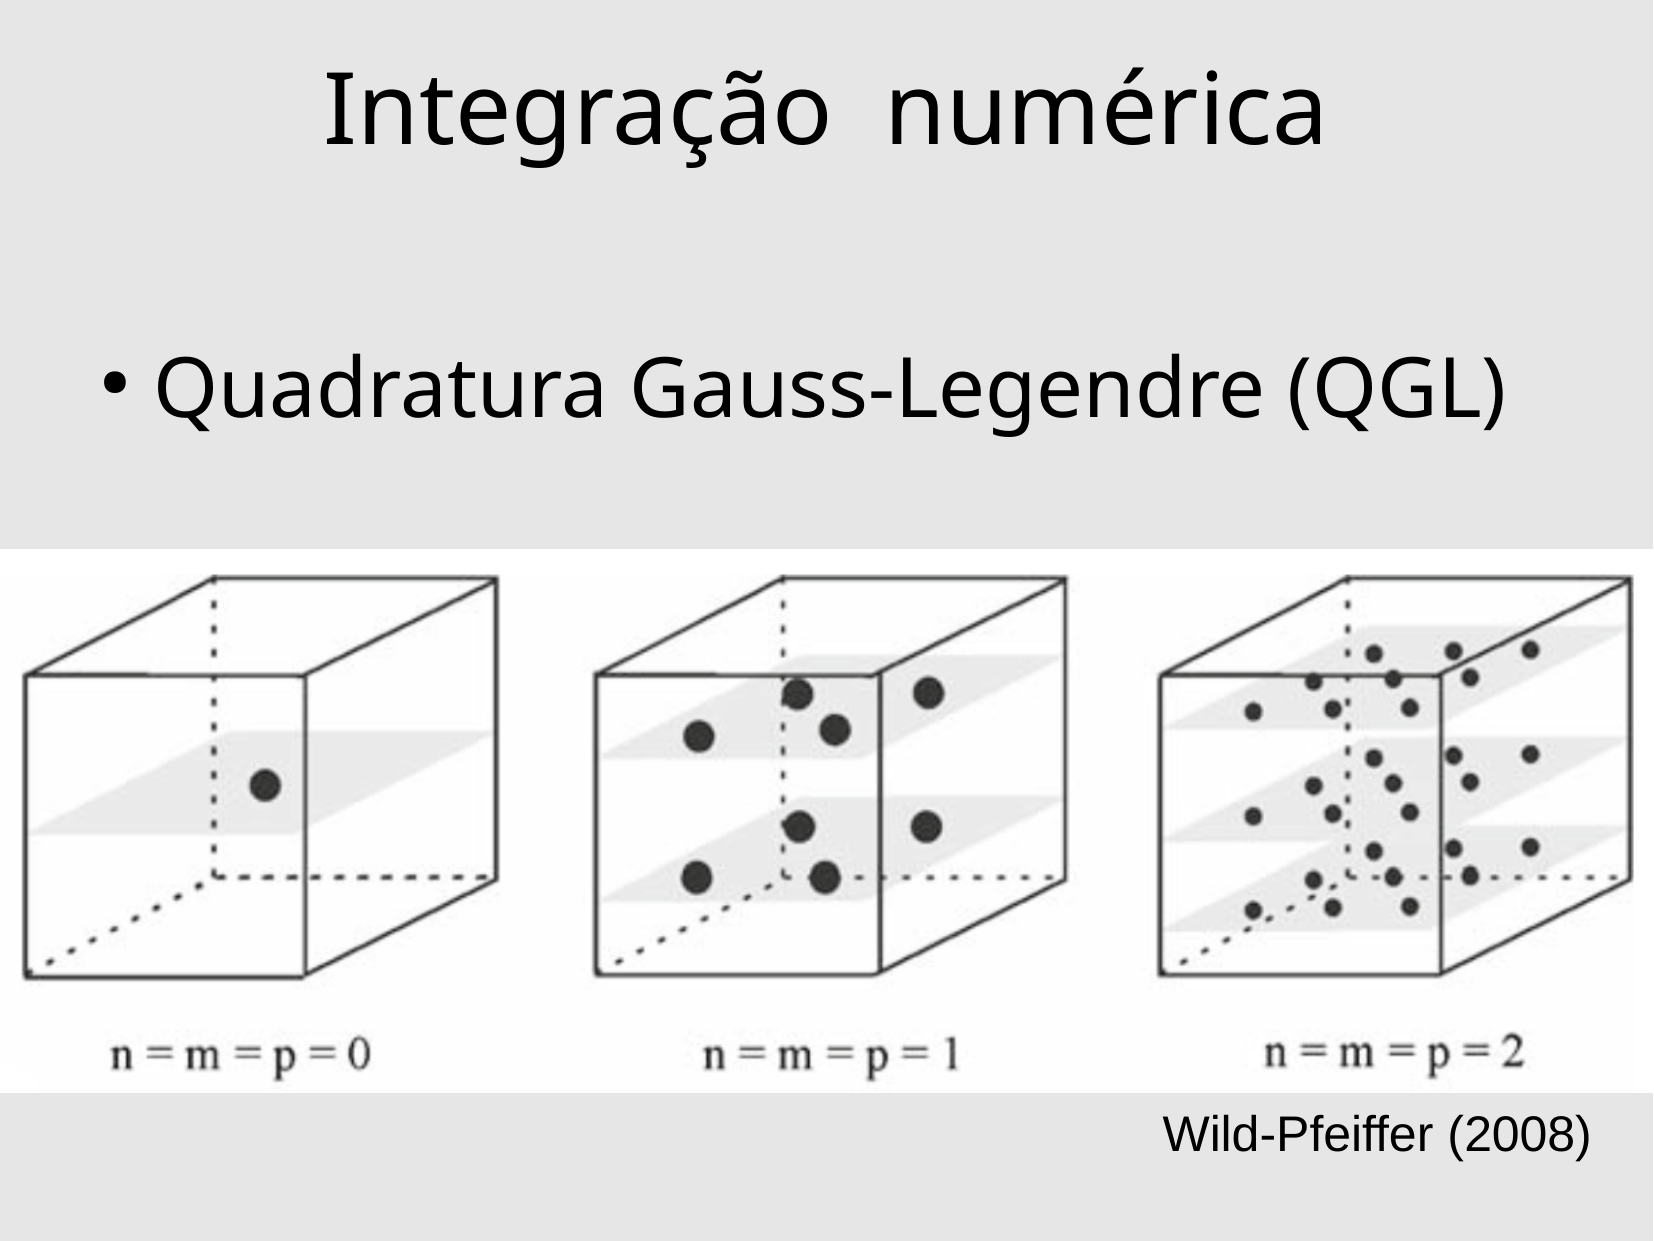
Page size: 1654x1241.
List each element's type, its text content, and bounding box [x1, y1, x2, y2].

picture [0, 549, 1653, 1093]
title Integração numérica [82, 2, 1571, 210]
list Quadratura Gauss-Legendre (QGL) [82, 328, 1538, 549]
text_box Wild-Pfeiffer (2008) [1147, 1098, 1653, 1191]
